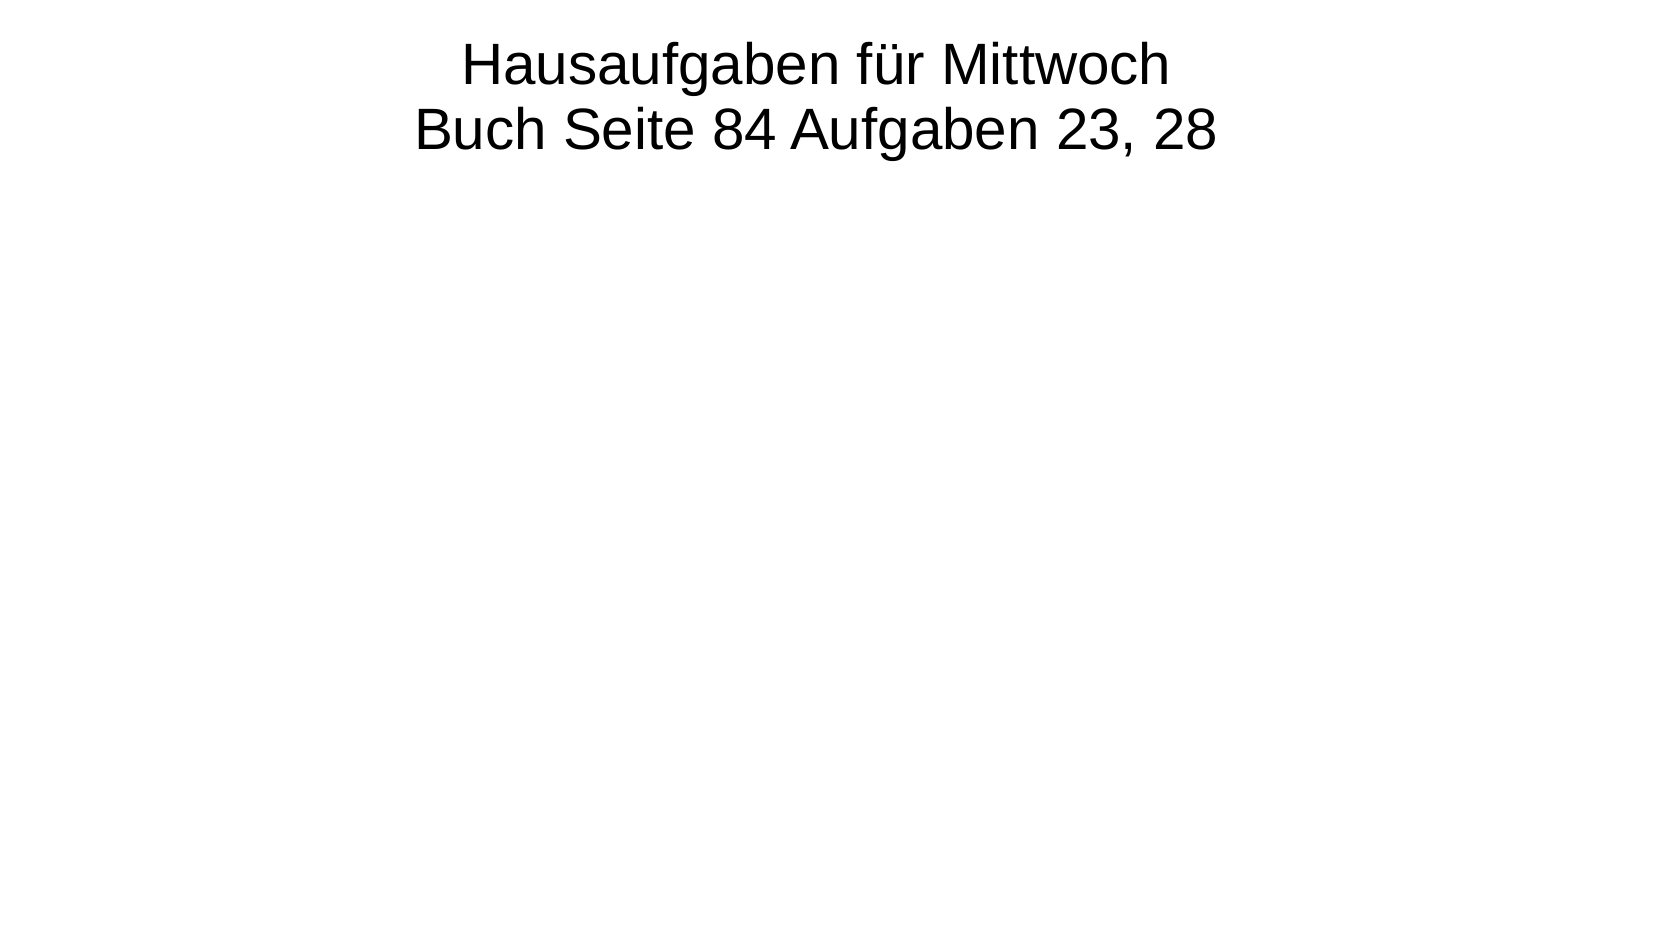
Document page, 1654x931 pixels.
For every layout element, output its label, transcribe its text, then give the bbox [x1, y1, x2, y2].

title Hausaufgaben für Mittwoch Buch Seite 84 Aufgaben 23, 28 [72, 31, 1561, 227]
